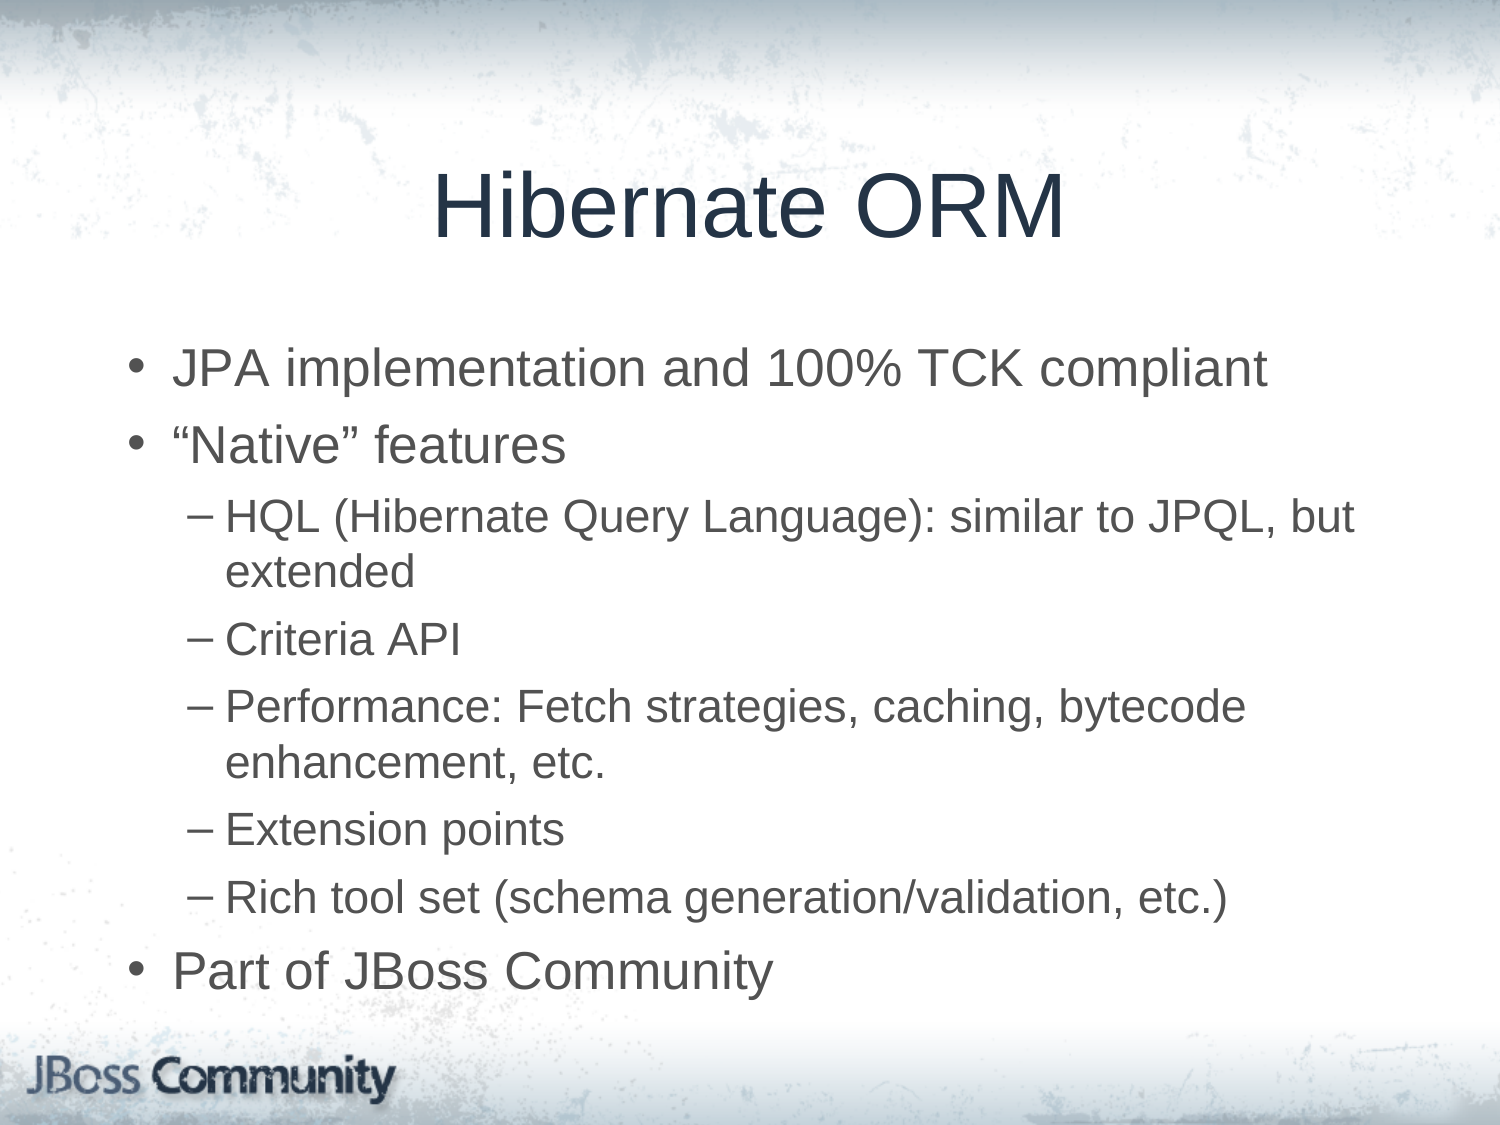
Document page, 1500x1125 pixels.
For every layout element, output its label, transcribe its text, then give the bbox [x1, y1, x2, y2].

title Hibernate ORM [112, 99, 1388, 303]
picture [0, 0, 1500, 1125]
list JPA implementation and 100% TCK compliant “Native” features HQL (Hibernate Query Language): similar to JPQL, but extended Criteria API Performance: Fetch strategies, caching, bytecode enhancement, etc. Extension points Rich tool set (schema generation/validation, etc.) Part of JBoss Community [112, 324, 1388, 1015]
